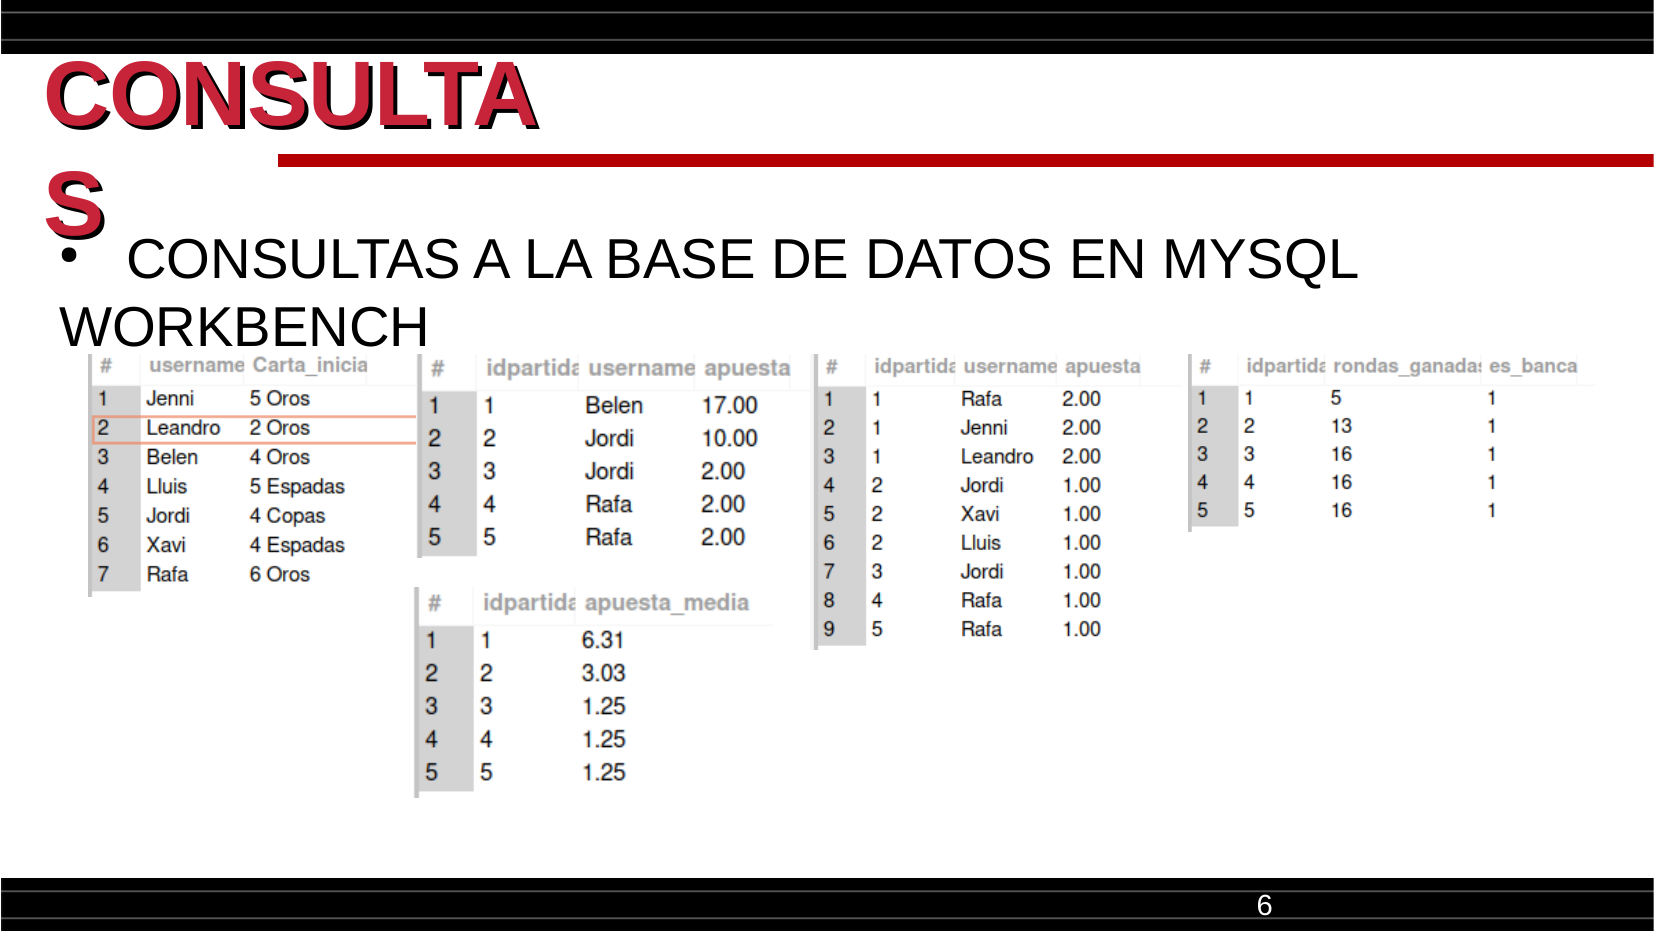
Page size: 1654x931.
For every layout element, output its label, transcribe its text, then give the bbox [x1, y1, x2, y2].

picture [88, 354, 1182, 798]
picture [1188, 354, 1595, 532]
list Consultas a la Base de datos en MySQL Workbench [59, 222, 1548, 708]
title Consultas [43, 33, 548, 174]
